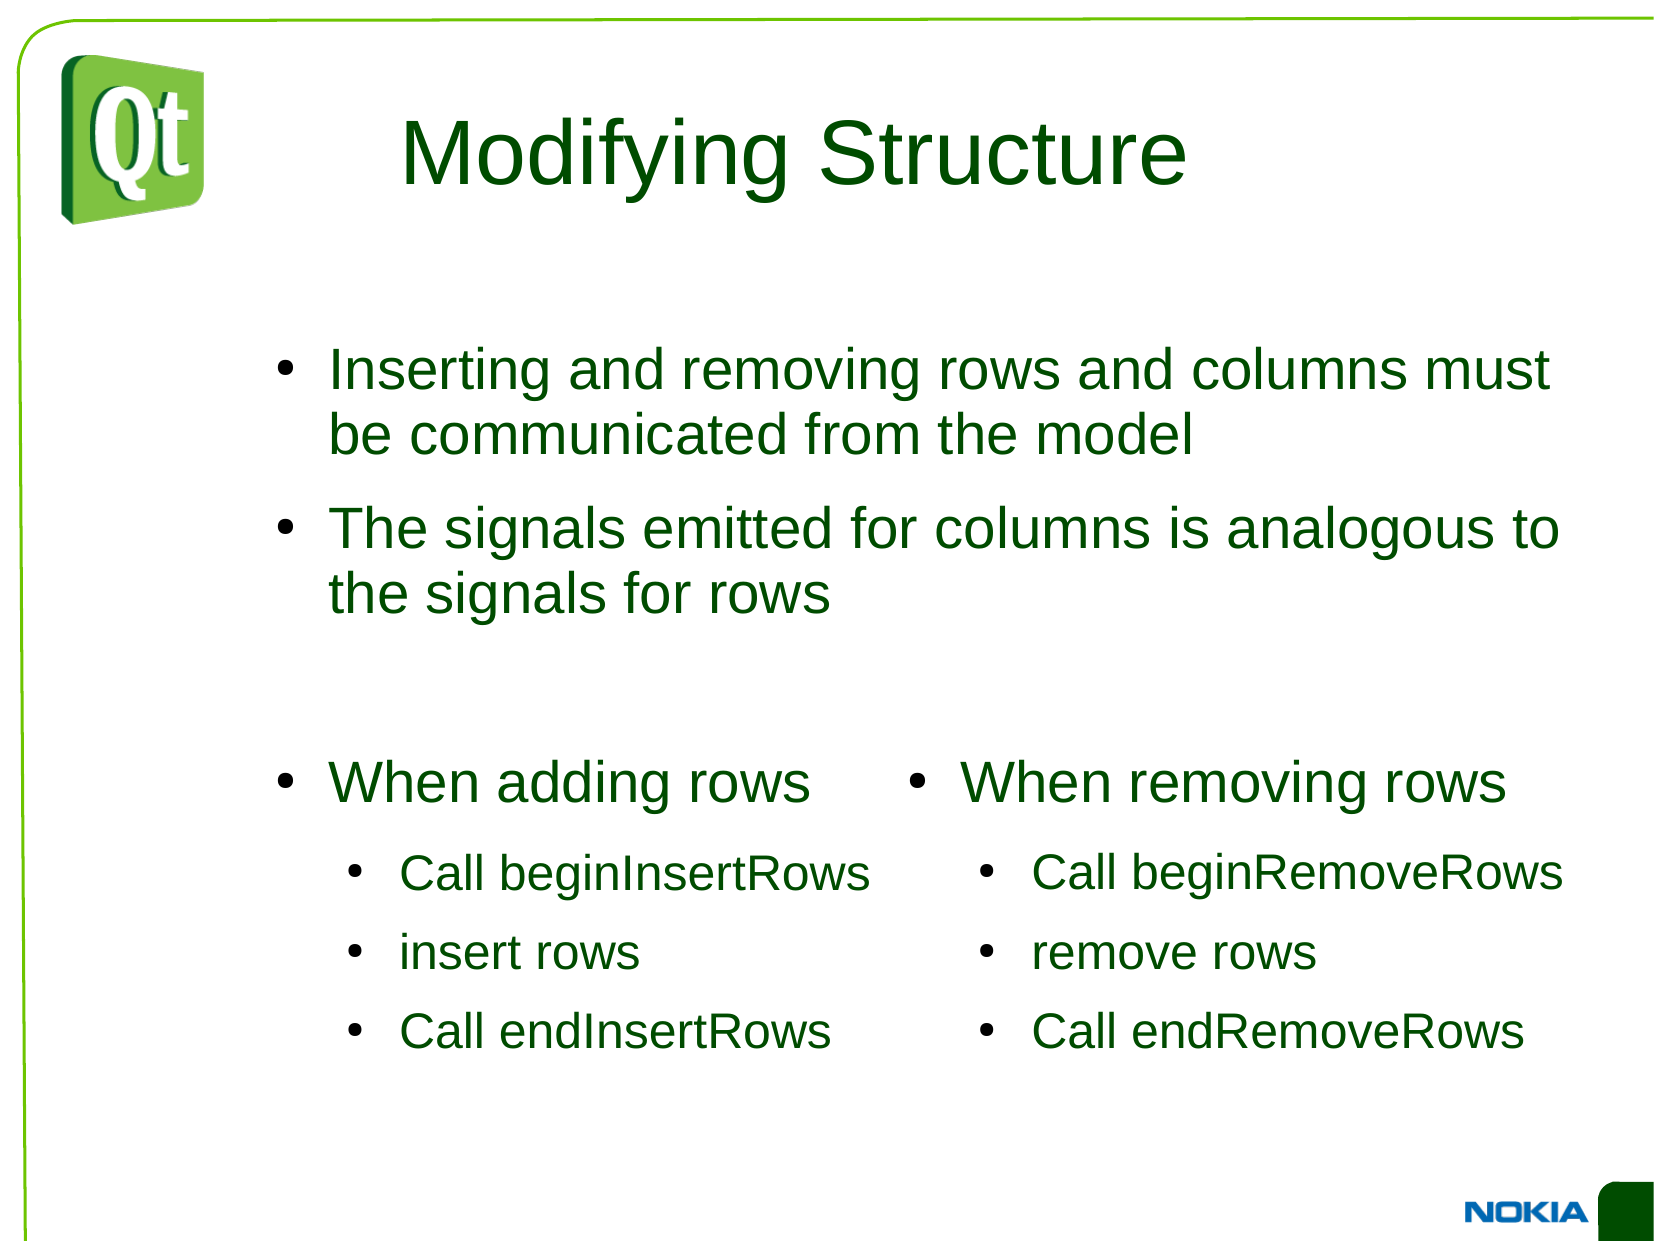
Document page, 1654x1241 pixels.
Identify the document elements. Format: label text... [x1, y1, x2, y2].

picture [61, 55, 204, 225]
title Modifying Structure [257, 56, 1333, 250]
picture [1465, 1201, 1589, 1223]
list Inserting and removing rows and columns must be communicated from the model The signals emitted for columns is analogous to the signals for rows When adding rows Call beginInsertRows insert rows Call endInsertRows [257, 336, 1577, 1141]
list When removing rows Call beginRemoveRows remove rows Call endRemoveRows [889, 655, 1654, 1060]
